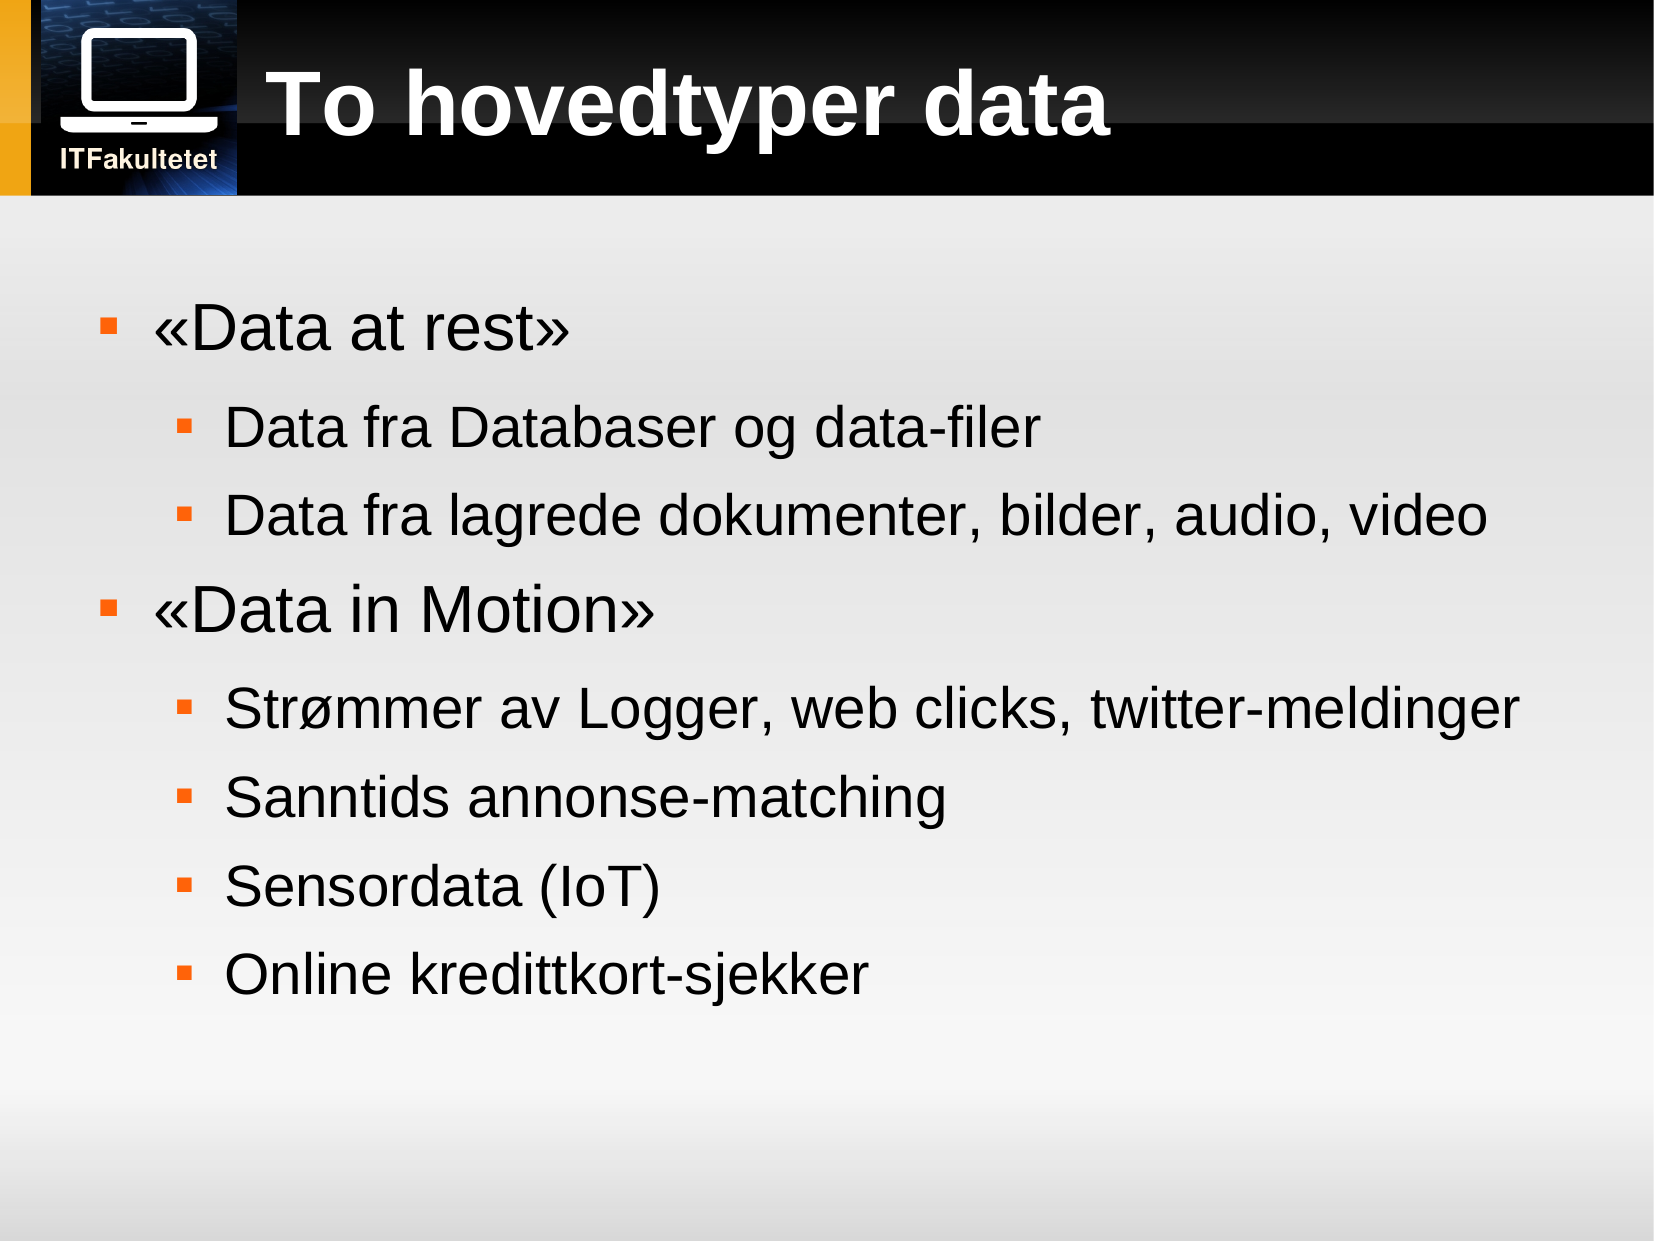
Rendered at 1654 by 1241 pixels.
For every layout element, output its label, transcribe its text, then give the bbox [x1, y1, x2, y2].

list «Data at rest» Data fra Databaser og data-filer Data fra lagrede dokumenter, bilder, audio, video «Data in Motion» Strømmer av Logger, web clicks, twitter-meldinger Sanntids annonse-matching Sensordata (IoT) Online kredittkort-sjekker [82, 290, 1571, 1109]
picture [0, 0, 1654, 1241]
title To hovedtyper data [265, 0, 1565, 208]
